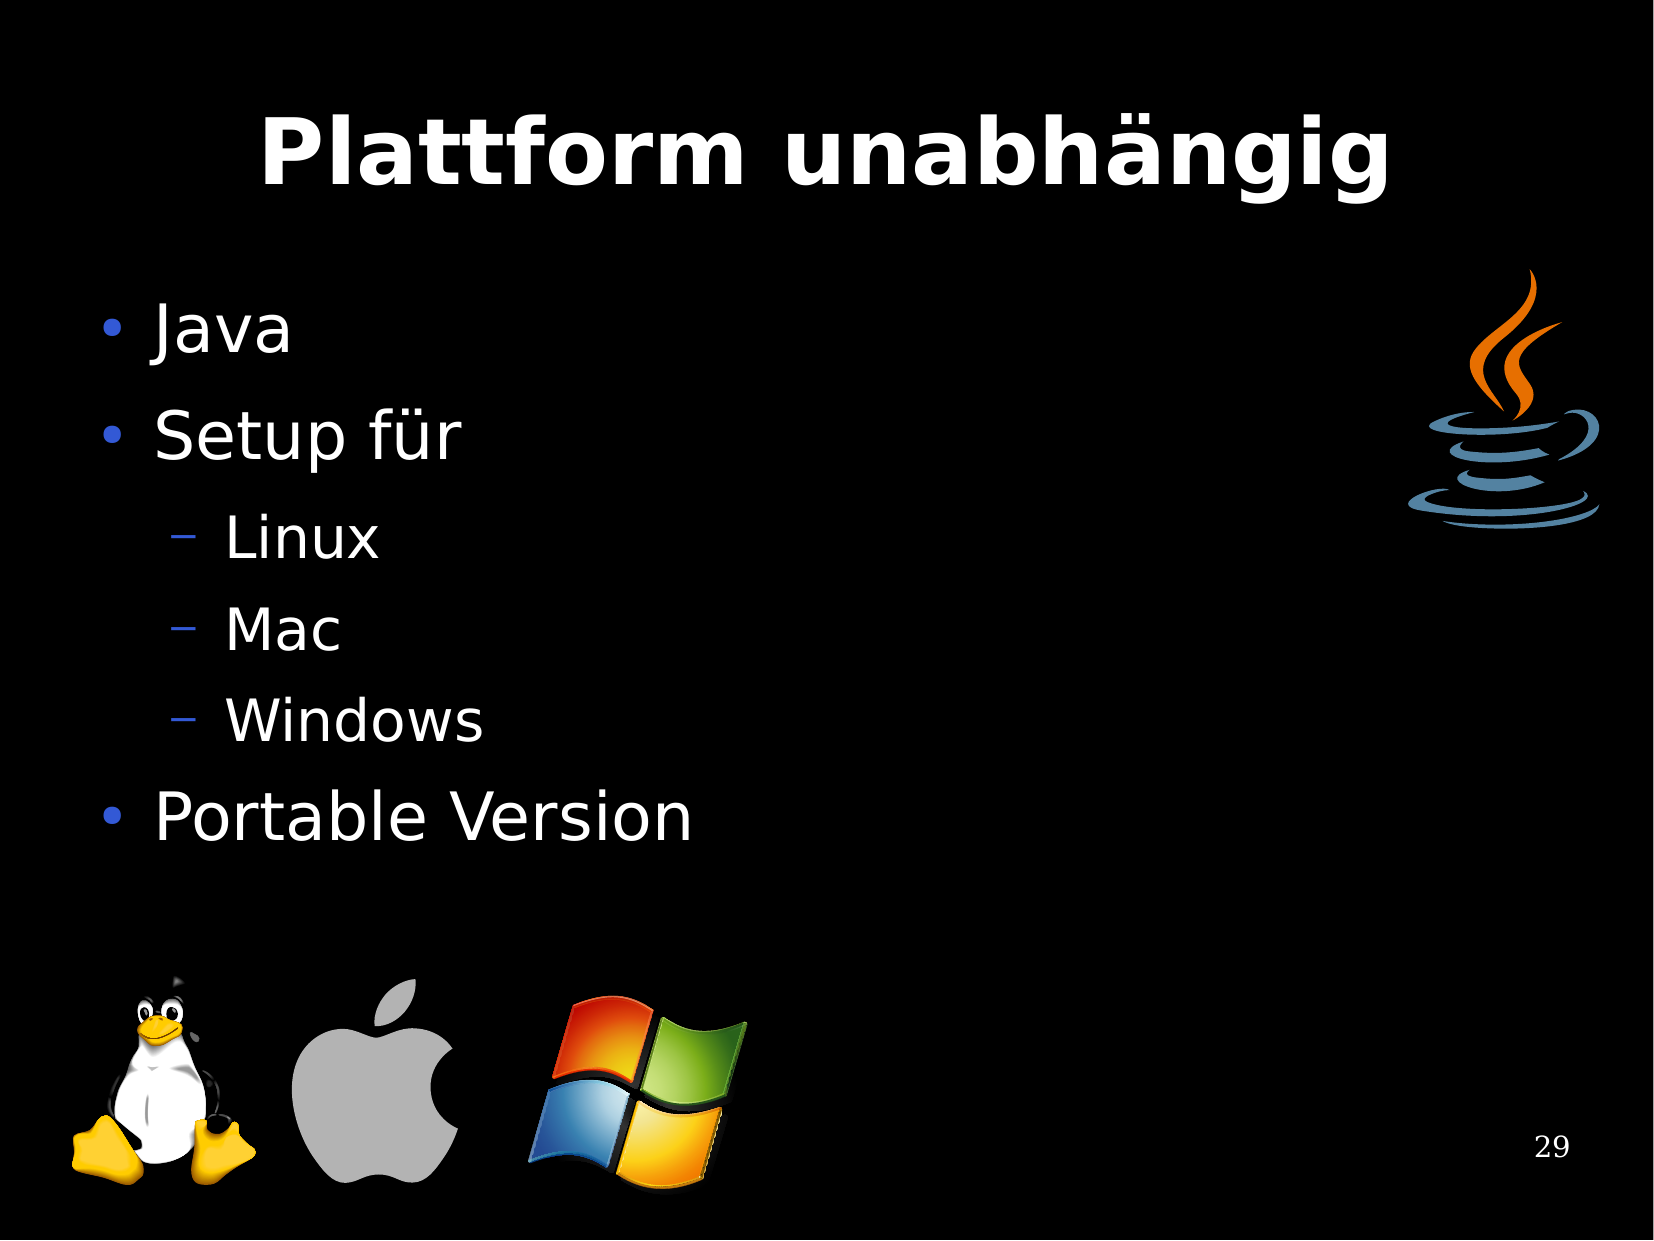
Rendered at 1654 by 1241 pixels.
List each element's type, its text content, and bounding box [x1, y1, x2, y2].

title Plattform unabhängig [82, 49, 1571, 257]
picture [1397, 265, 1608, 547]
picture [287, 974, 463, 1188]
picture [511, 979, 1293, 1211]
list Java Setup für Linux Mac Windows Portable Version [82, 290, 1538, 1010]
picture [59, 969, 257, 1201]
